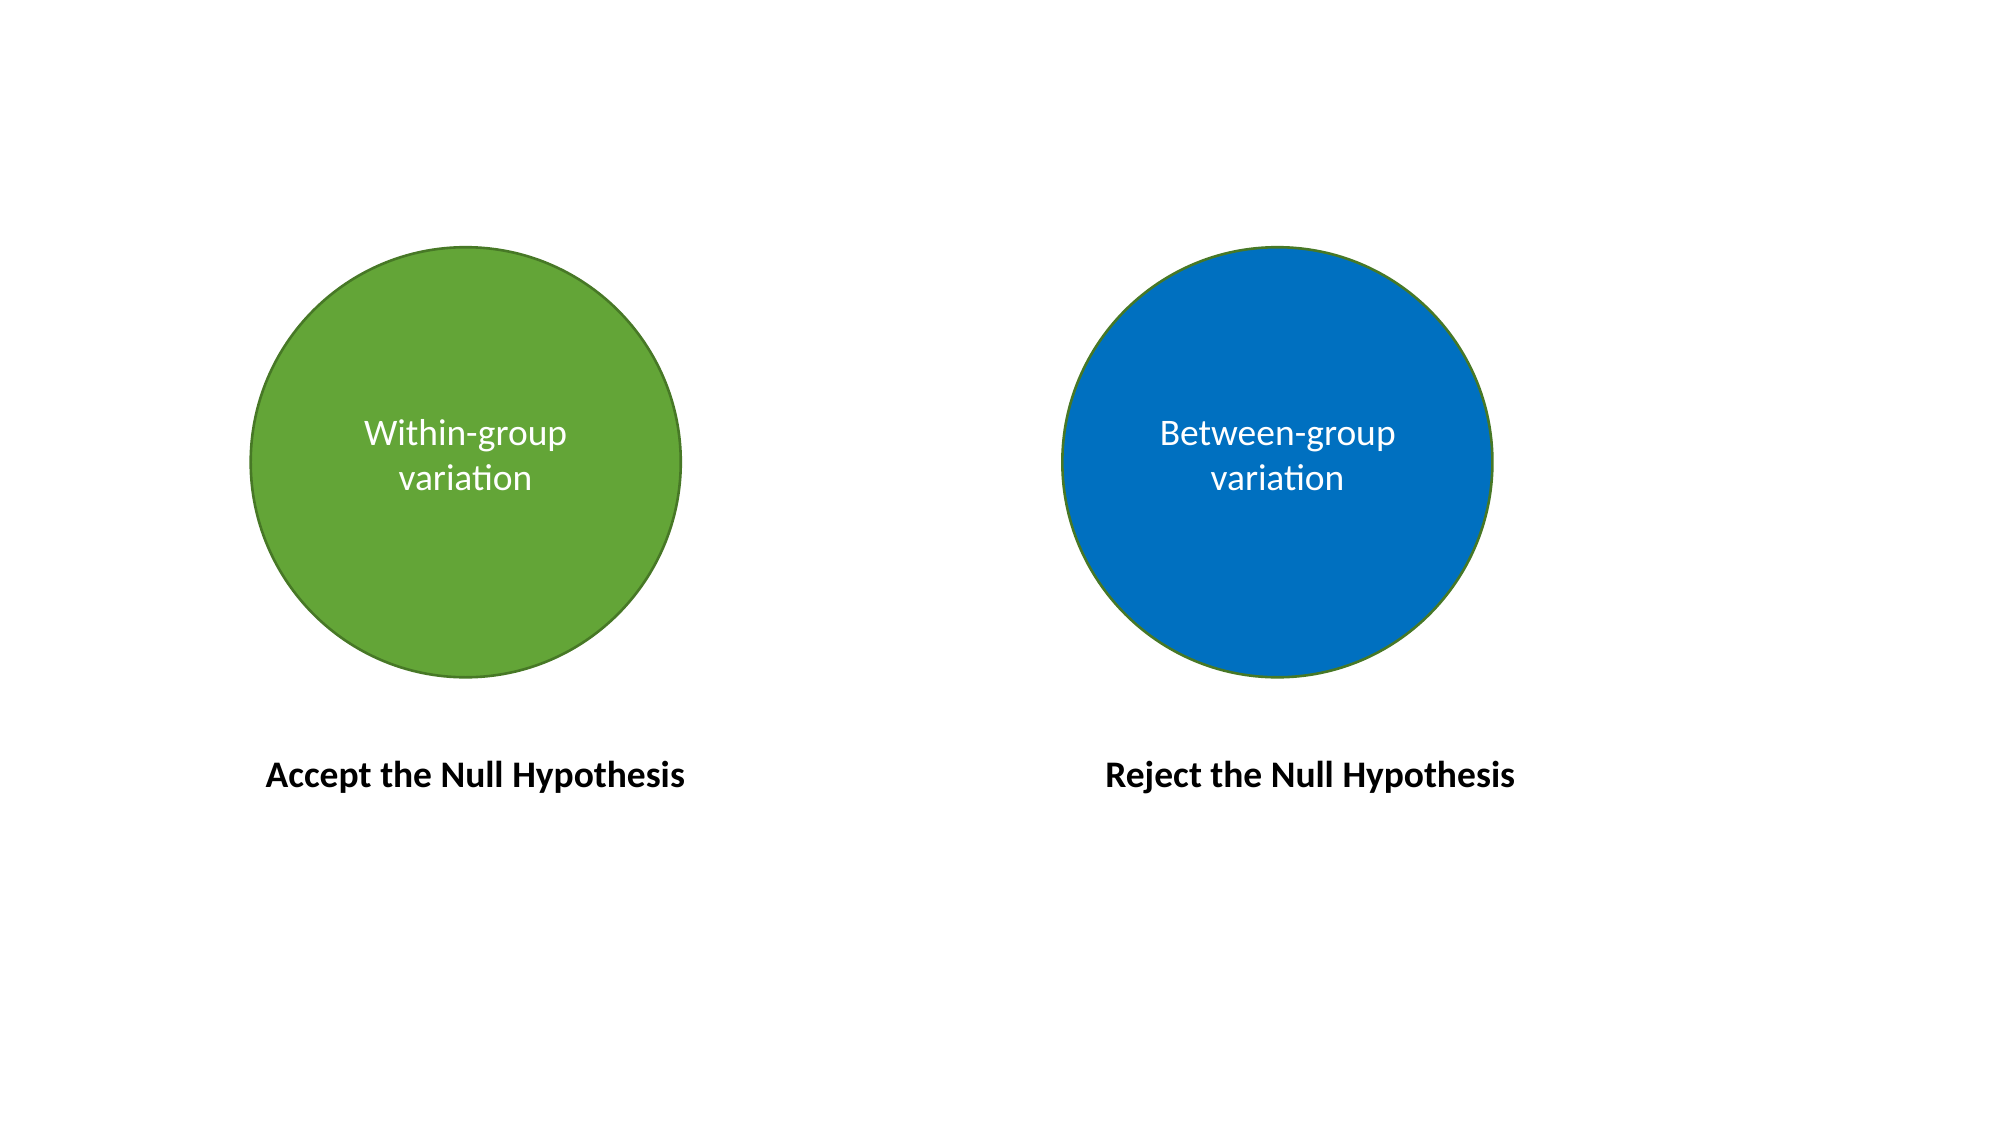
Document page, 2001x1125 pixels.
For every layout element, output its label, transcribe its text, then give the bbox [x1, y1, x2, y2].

text_box Accept the Null Hypothesis [265, 758, 839, 803]
text_box Within-group [364, 417, 620, 461]
text_box variation [398, 462, 565, 506]
text_box Reject the Null Hypothesis [1105, 758, 1668, 803]
text_box [0, 0, 1493, 1125]
text_box Between-group [1159, 417, 1460, 461]
text_box variation [1210, 462, 1377, 506]
